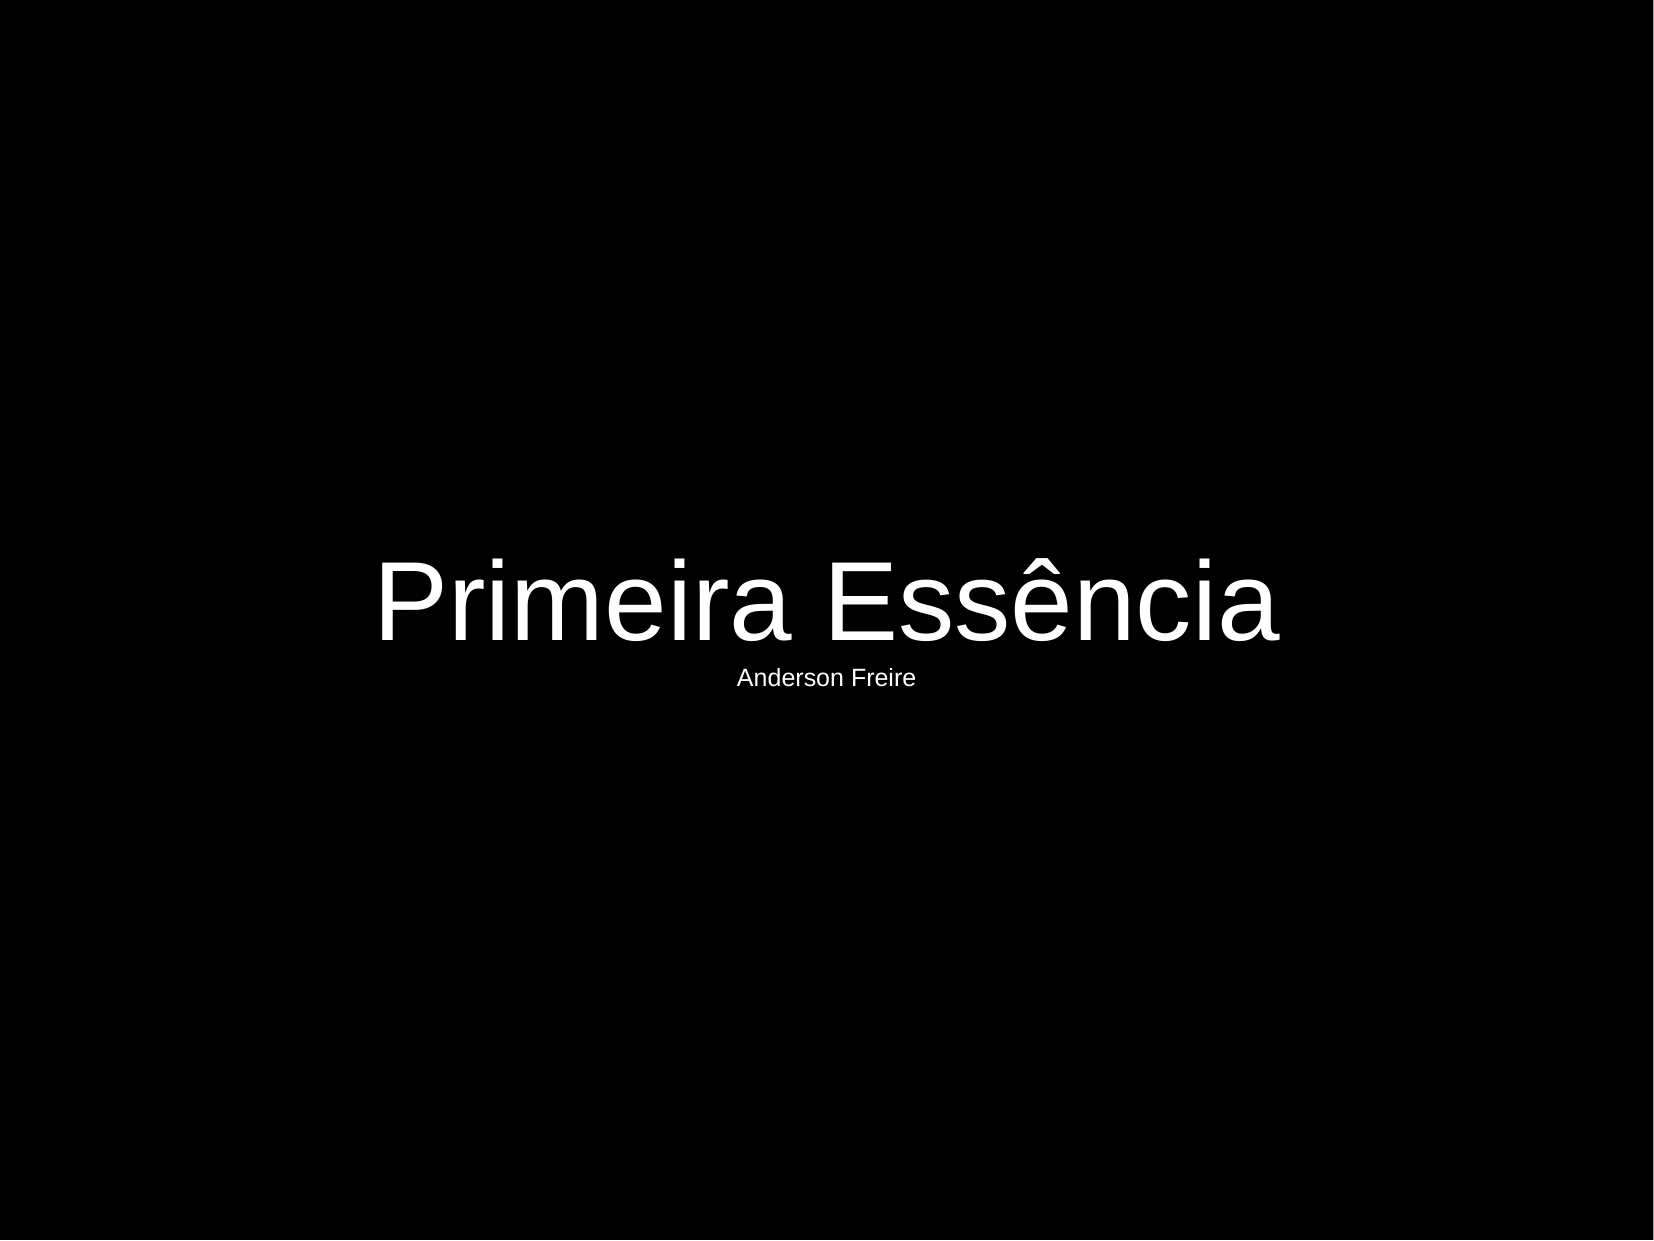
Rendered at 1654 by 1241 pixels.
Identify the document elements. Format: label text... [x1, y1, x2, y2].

subtitle Primeira Essência Anderson Freire [82, 49, 1571, 1182]
